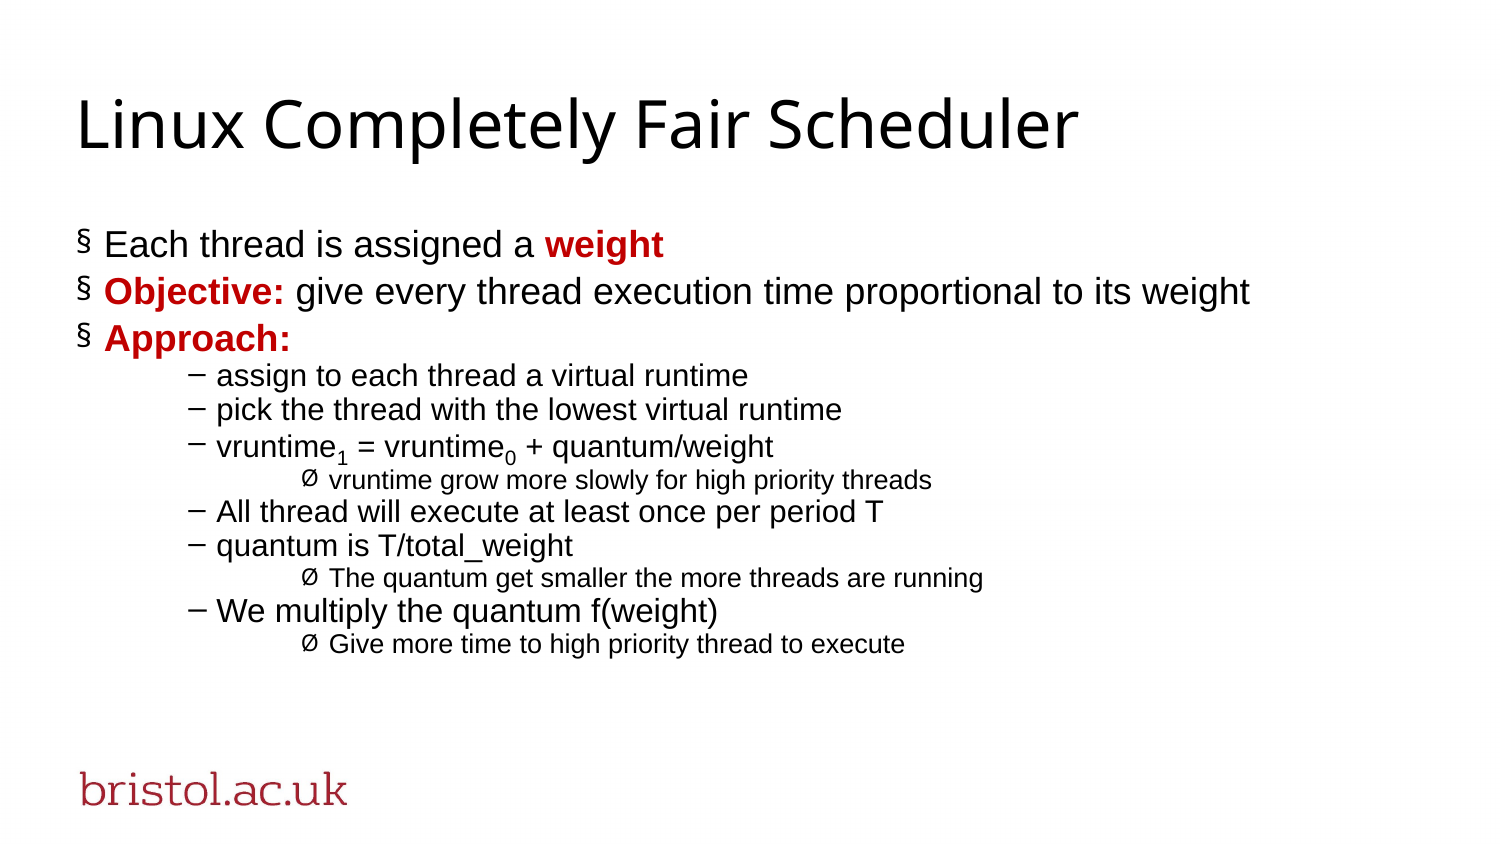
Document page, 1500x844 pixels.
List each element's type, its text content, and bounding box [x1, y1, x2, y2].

list Each thread is assigned a weight Objective: give every thread execution time proportional to its weight Approach: assign to each thread a virtual runtime pick the thread with the lowest virtual runtime vruntime1 = vruntime0 + quantum/weight vruntime grow more slowly for high priority threads All thread will execute at least once per period T quantum is T/total_weight The quantum get smaller the more threads are running We multiply the quantum f(weight) Give more time to high priority thread to execute [60, 224, 1440, 699]
title Linux Completely Fair Scheduler [60, 44, 1440, 209]
